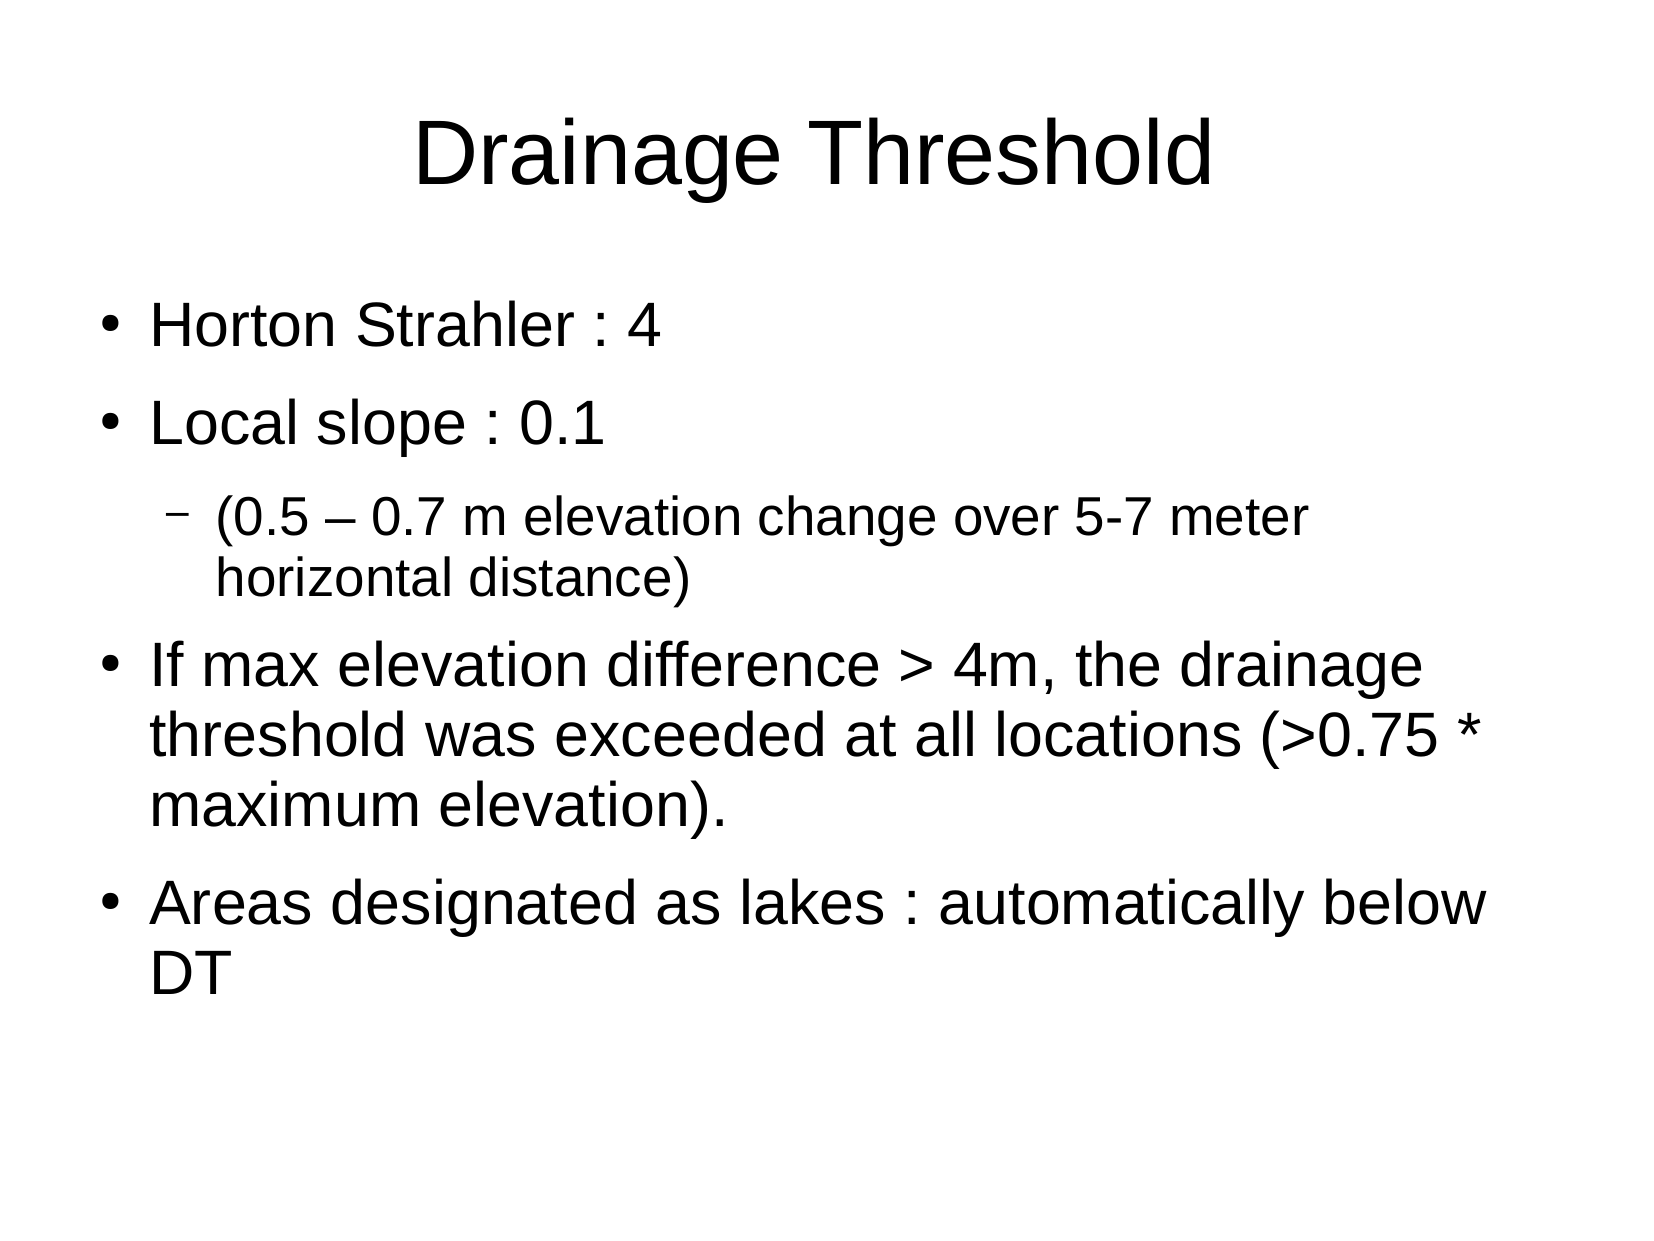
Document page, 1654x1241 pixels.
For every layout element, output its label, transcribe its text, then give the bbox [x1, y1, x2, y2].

list Horton Strahler : 4 Local slope : 0.1 (0.5 – 0.7 m elevation change over 5-7 meter horizontal distance) If max elevation difference > 4m, the drainage threshold was exceeded at all locations (>0.75 * maximum elevation). Areas designated as lakes : automatically below DT [82, 290, 1538, 1010]
title Drainage Threshold [82, 49, 1571, 257]
